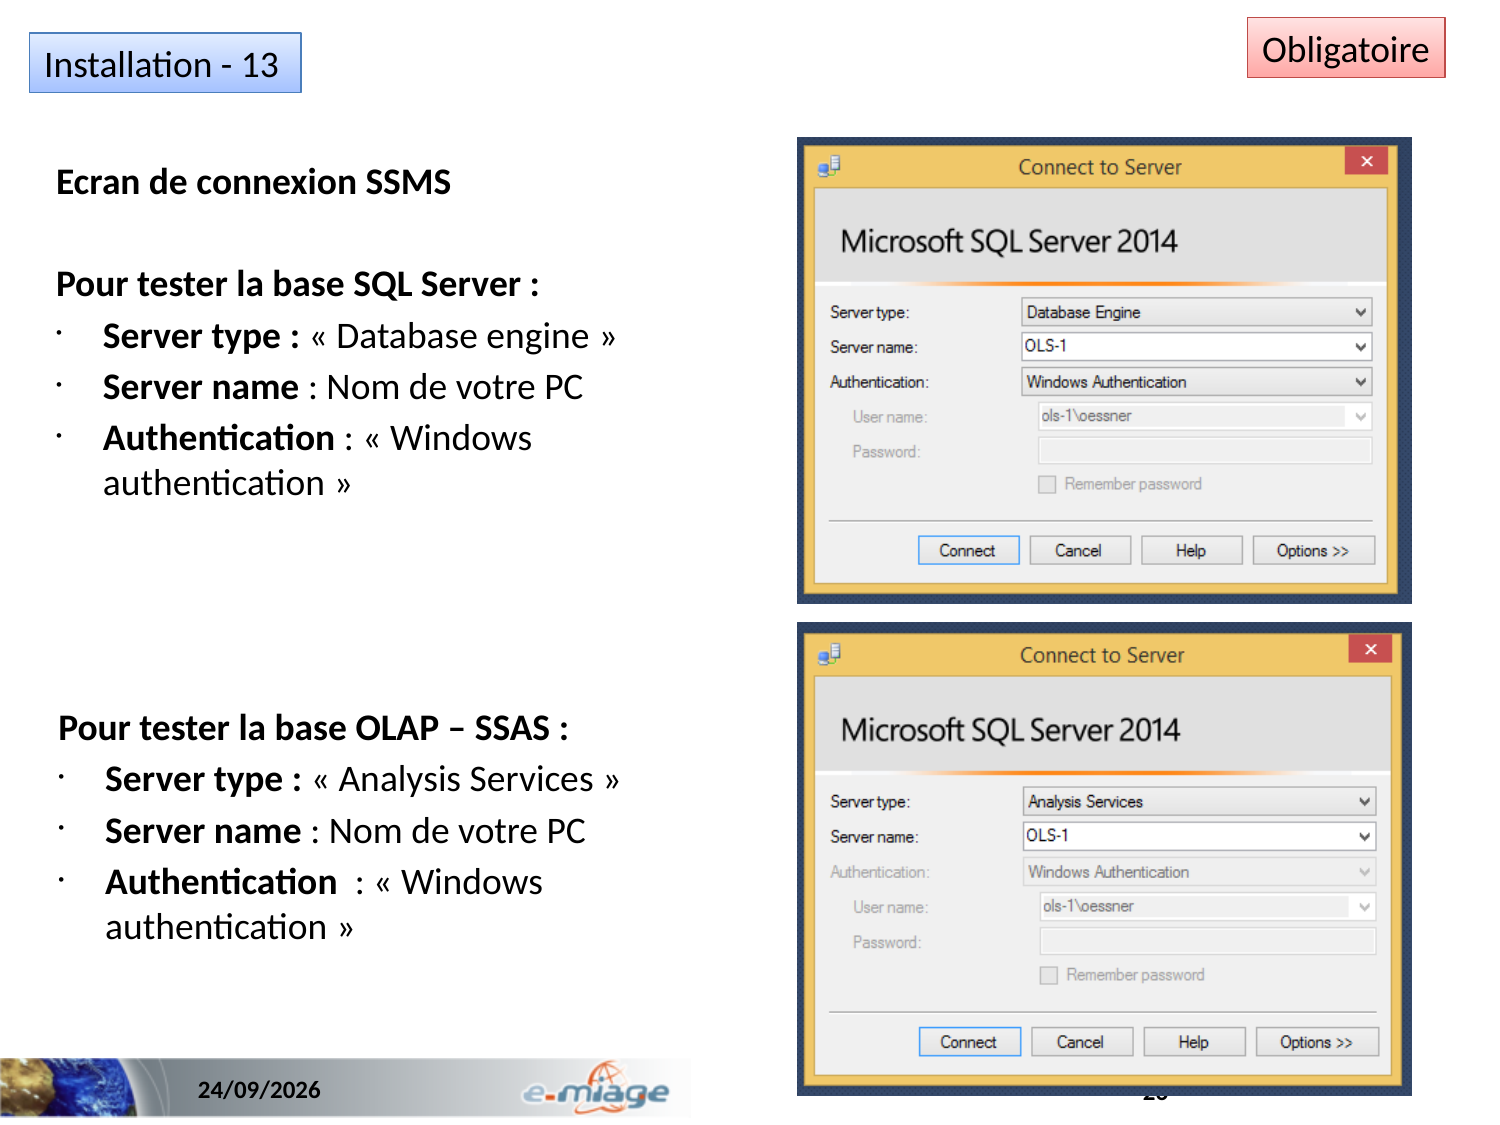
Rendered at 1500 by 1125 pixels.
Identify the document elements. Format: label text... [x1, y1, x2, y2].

picture [797, 137, 1412, 604]
picture [797, 622, 1412, 1096]
text_box Ecran de connexion SSMS Pour tester la base SQL Server : Server type : « Database engine » Server name : Nom de votre PC Authentication : « Windows authentication » [41, 149, 797, 511]
picture [0, 1058, 691, 1118]
text_box Obligatoire [1247, 17, 1445, 78]
text_box Installation - 13 [29, 32, 302, 93]
text_box Pour tester la base OLAP – SSAS : Server type : « Analysis Services » Server name : Nom de votre PC Authentication : « Windows authentication » [43, 695, 705, 955]
